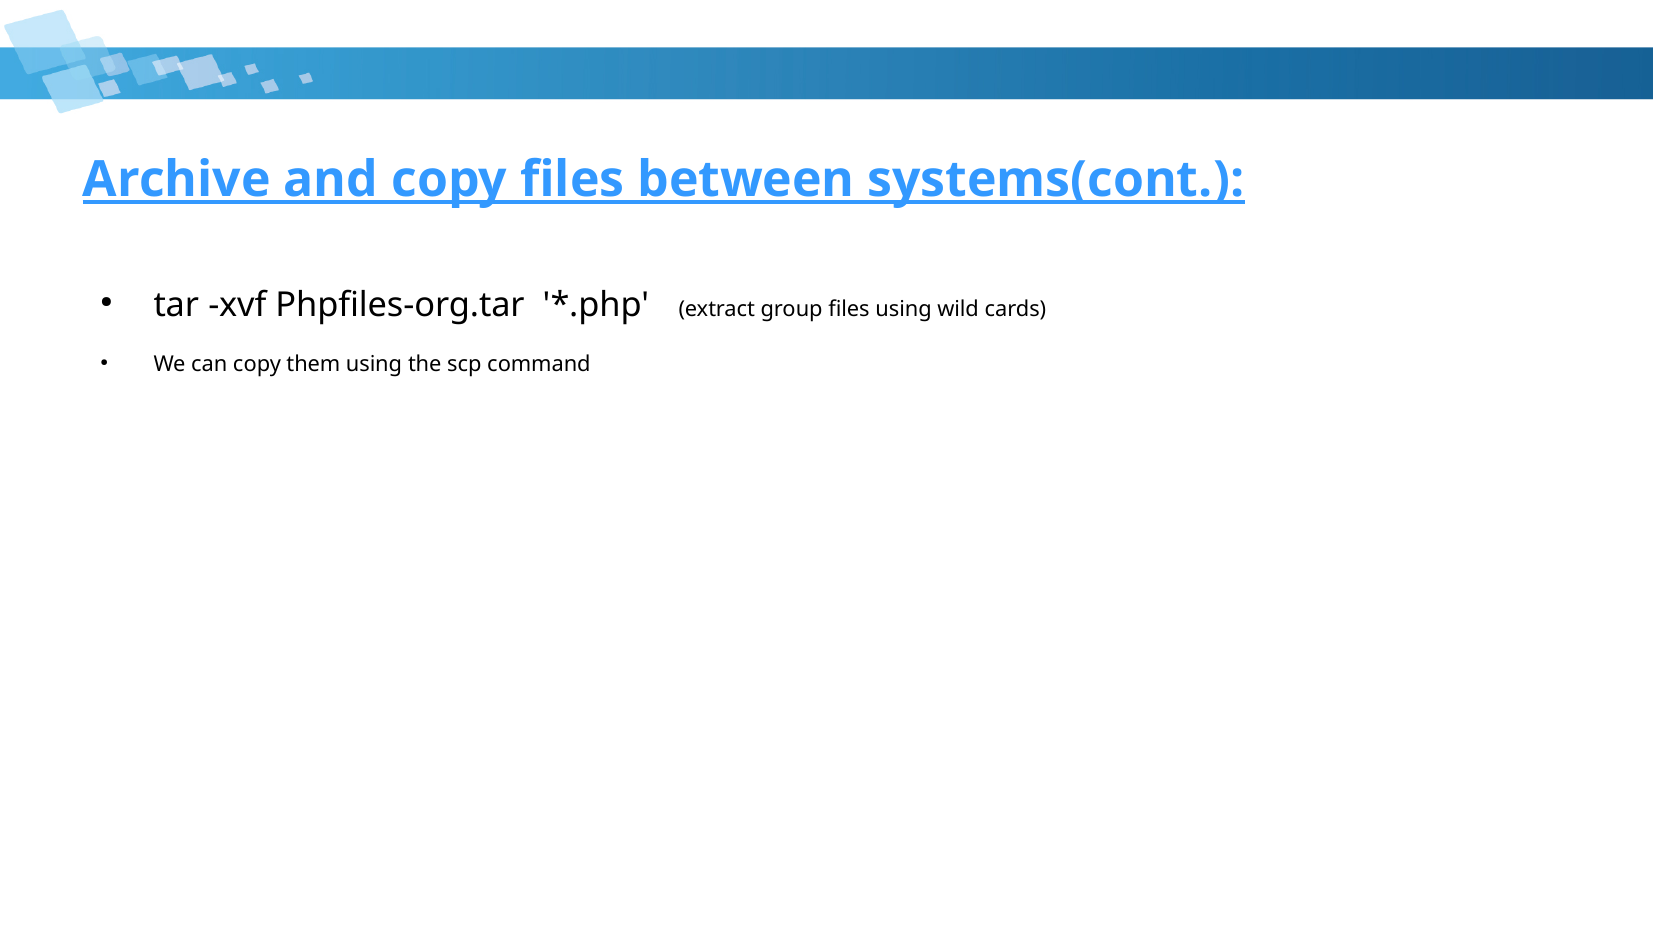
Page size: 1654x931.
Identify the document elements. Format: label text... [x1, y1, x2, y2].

title Archive and copy files between systems(cont.): [82, 99, 1571, 255]
list tar -xvf Phpfiles-org.tar '*.php' (extract group files using wild cards) We can copy them using the scp command [82, 279, 1571, 820]
picture [0, 0, 1653, 929]
